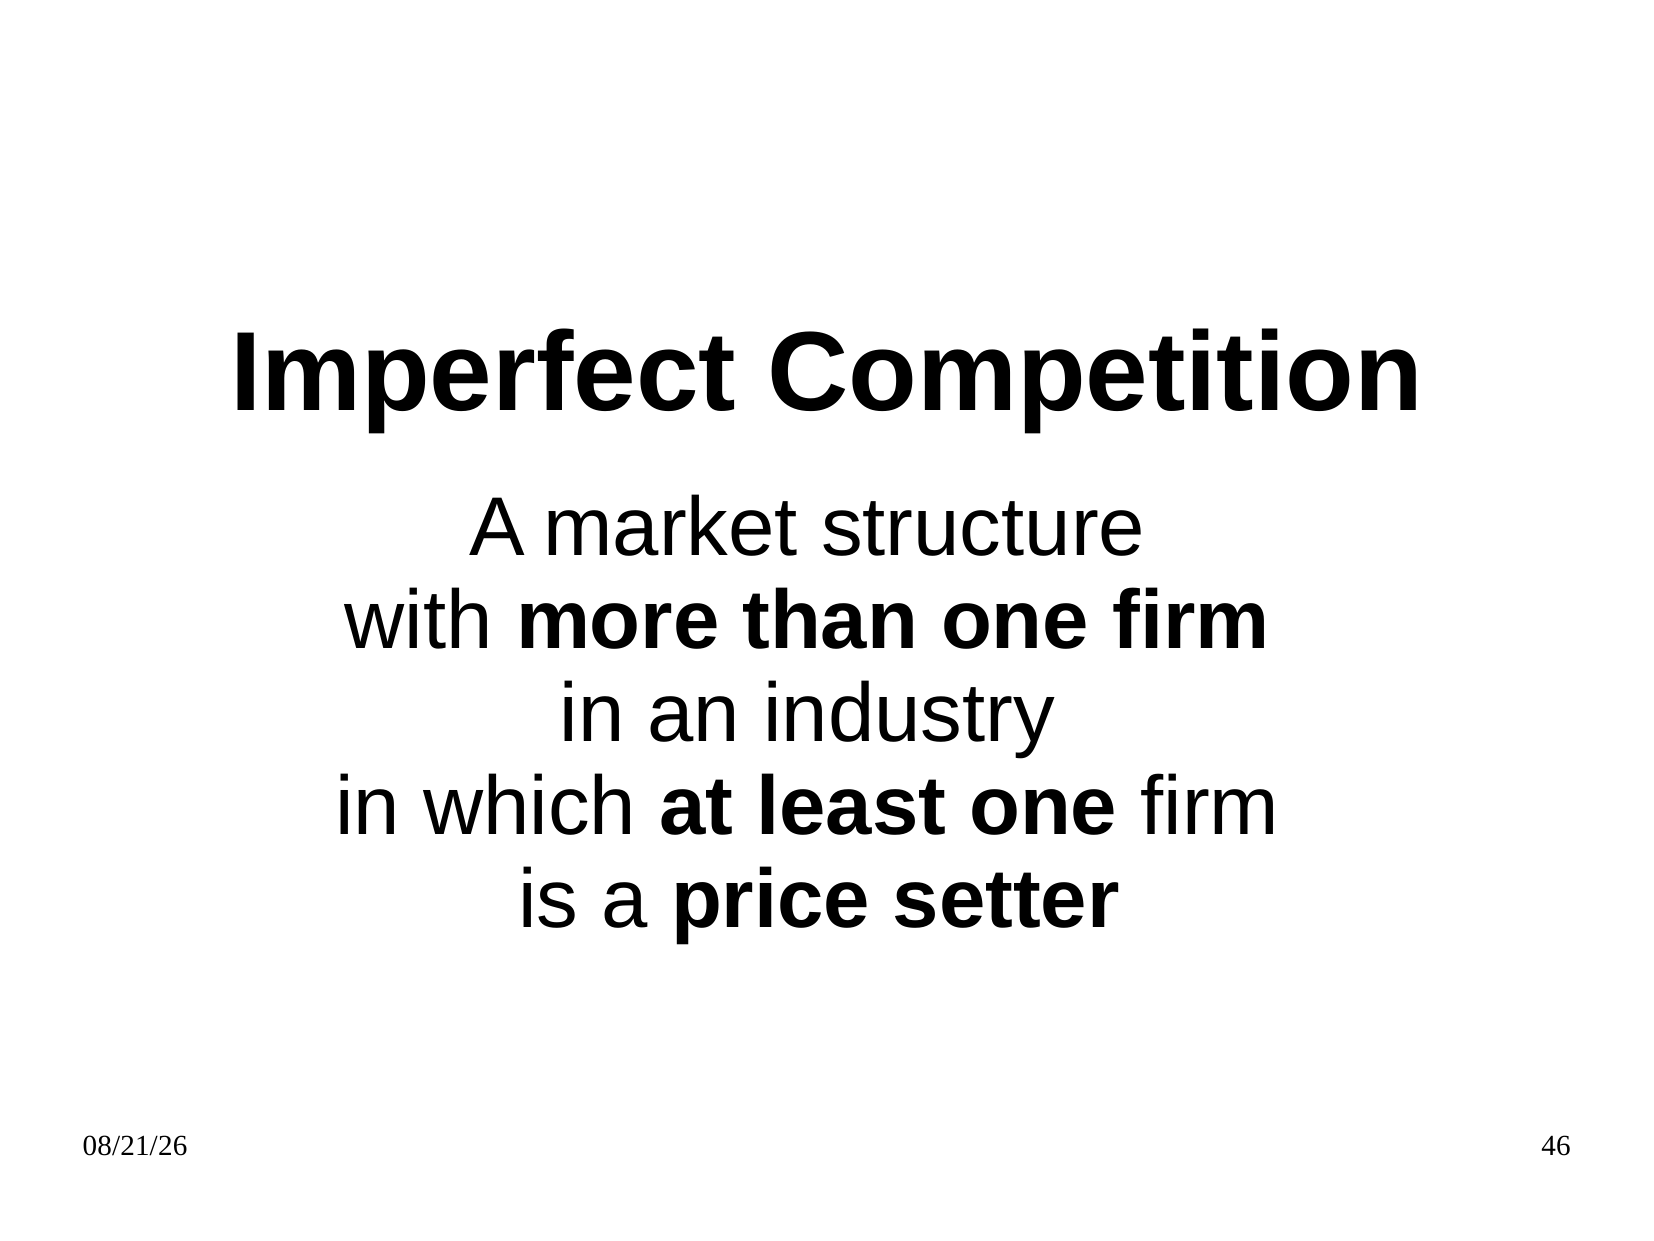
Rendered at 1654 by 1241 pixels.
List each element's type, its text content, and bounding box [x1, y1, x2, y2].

subtitle A market structure with more than one firm in an industry in which at least one firm is a price setter [75, 480, 1564, 946]
title Imperfect Competition [82, 267, 1571, 476]
